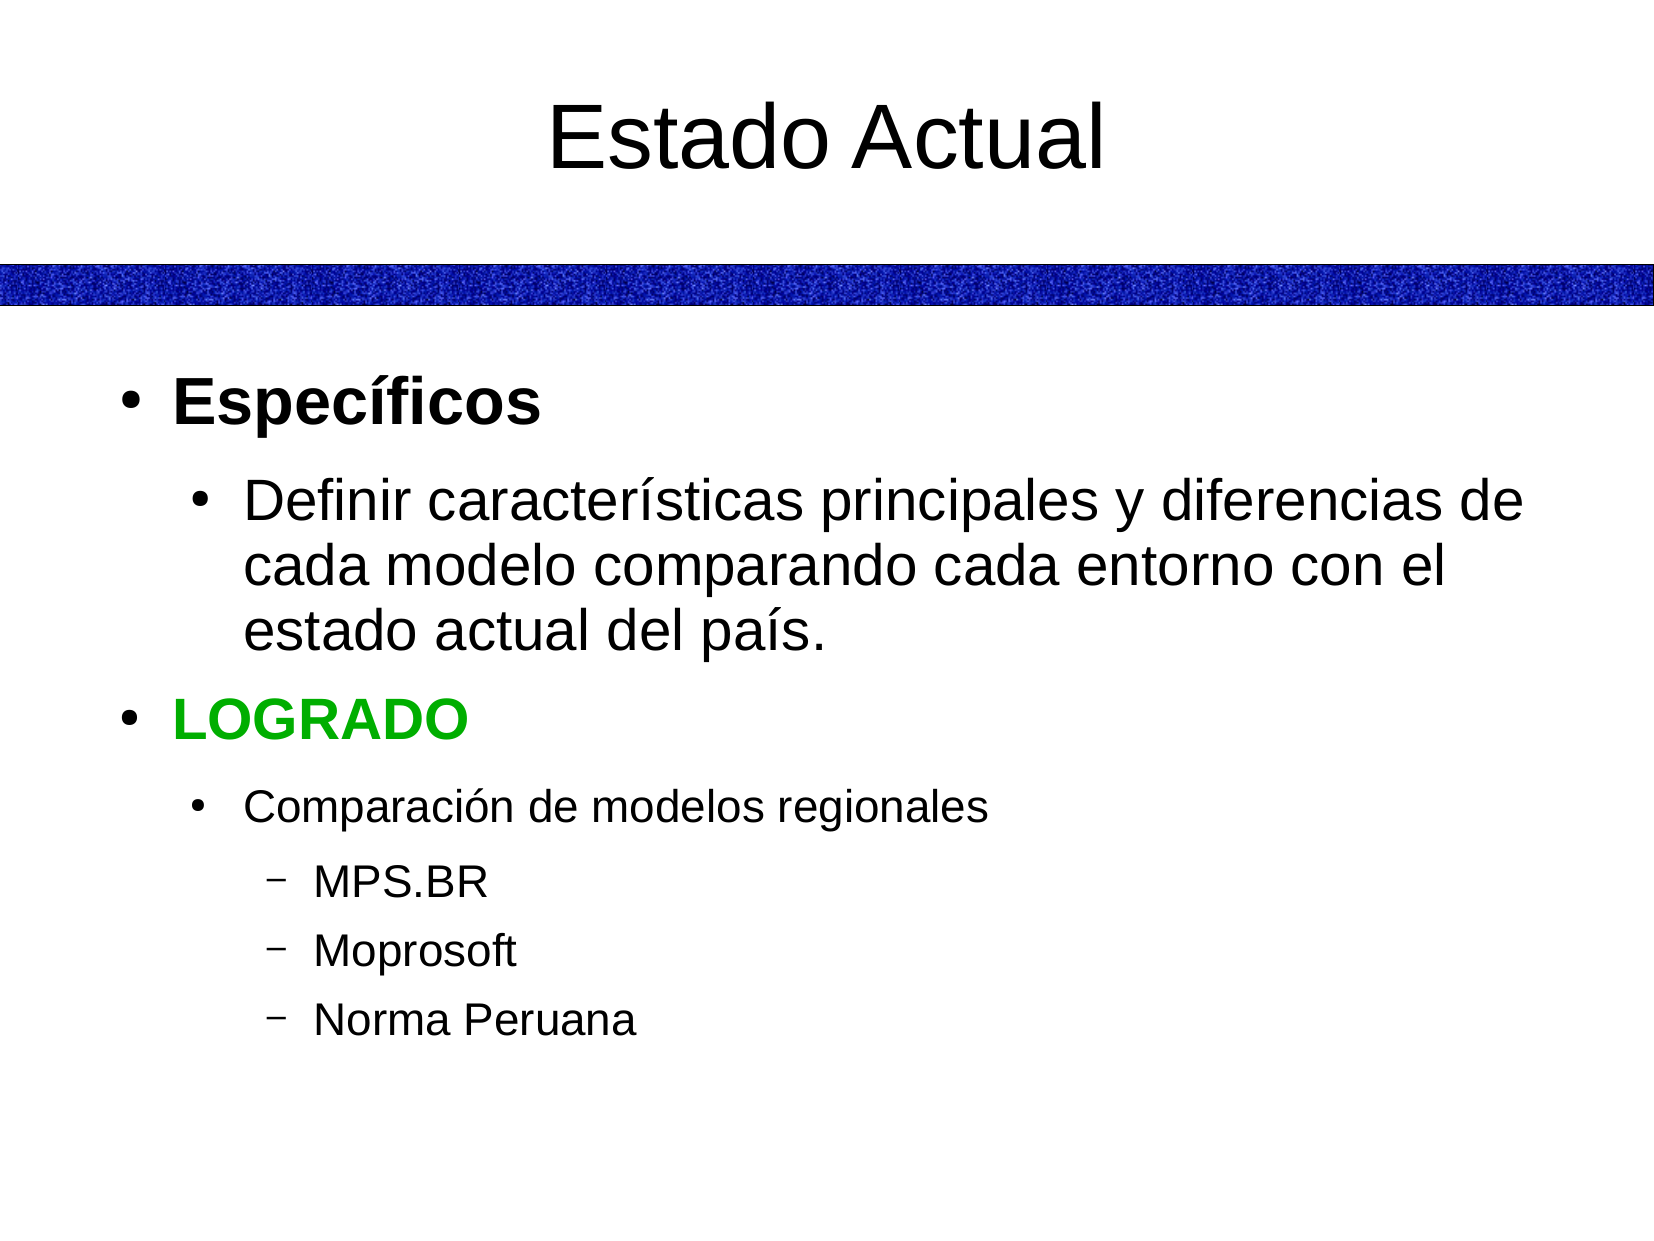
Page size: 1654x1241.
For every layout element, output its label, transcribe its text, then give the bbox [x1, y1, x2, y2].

picture [0, 265, 1653, 305]
list Específicos Definir características principales y diferencias de cada modelo comparando cada entorno con el estado actual del país. LOGRADO Comparación de modelos regionales MPS.BR Moprosoft Norma Peruana [101, 363, 1549, 1168]
title Estado Actual [58, 14, 1595, 260]
